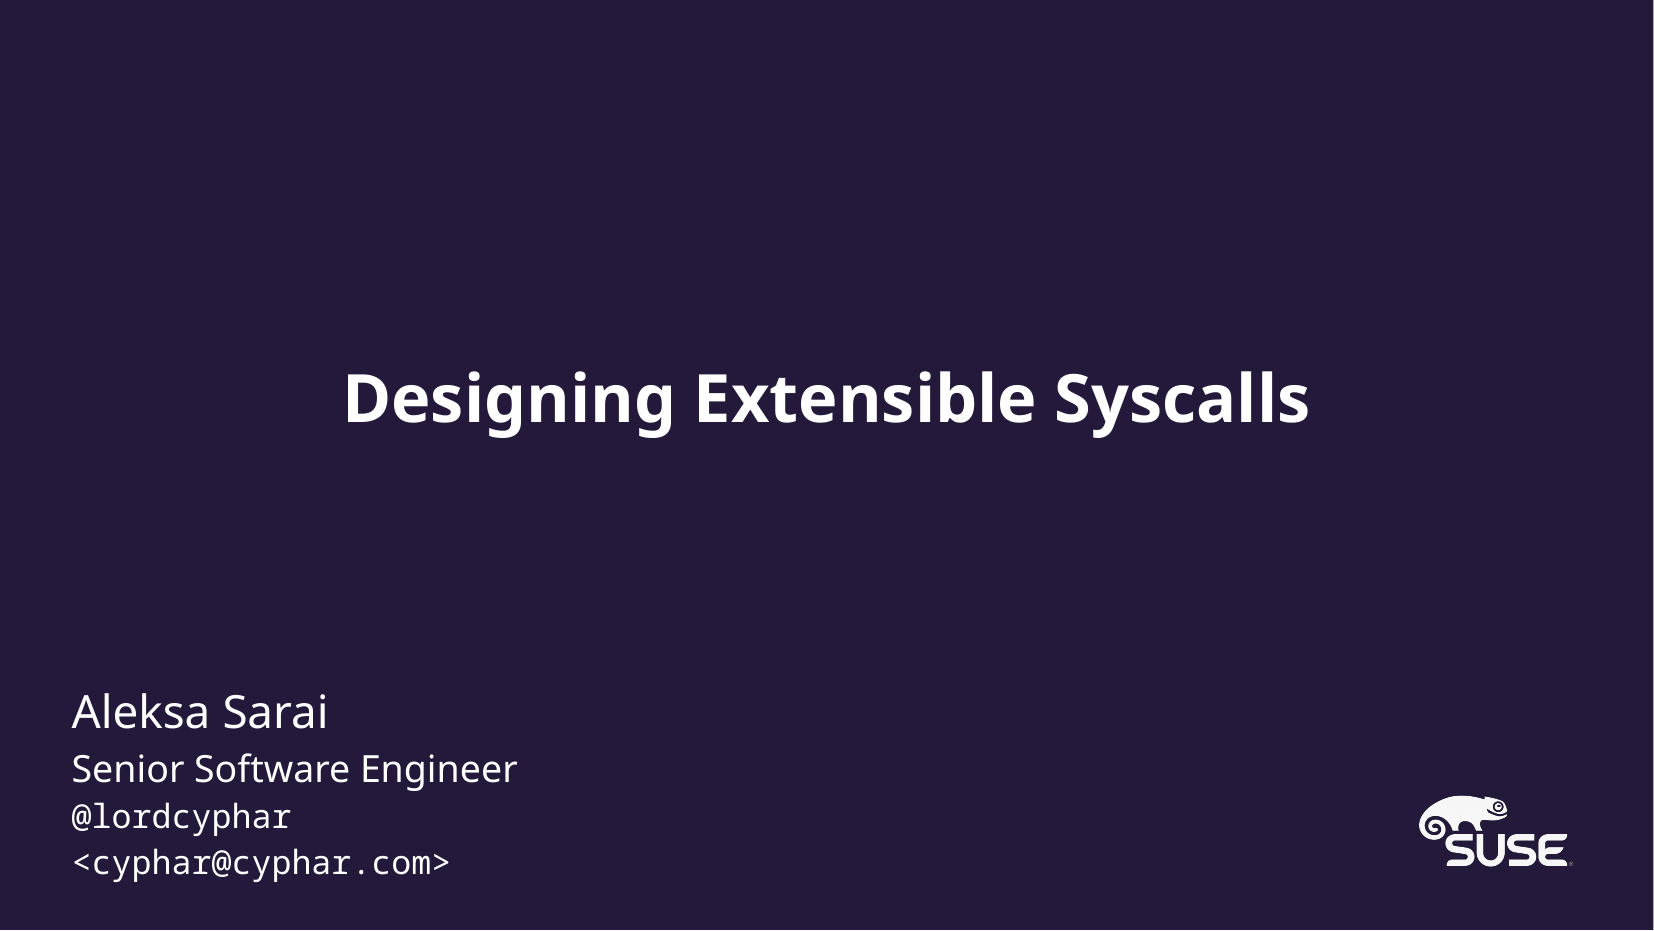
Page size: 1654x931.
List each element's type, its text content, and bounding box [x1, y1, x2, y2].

text_box Aleksa Sarai Senior Software Engineer @lordcyphar <cyphar@cyphar.com> [56, 672, 556, 885]
picture [1419, 795, 1574, 867]
subtitle Designing Extensible Syscalls [82, 37, 1571, 757]
